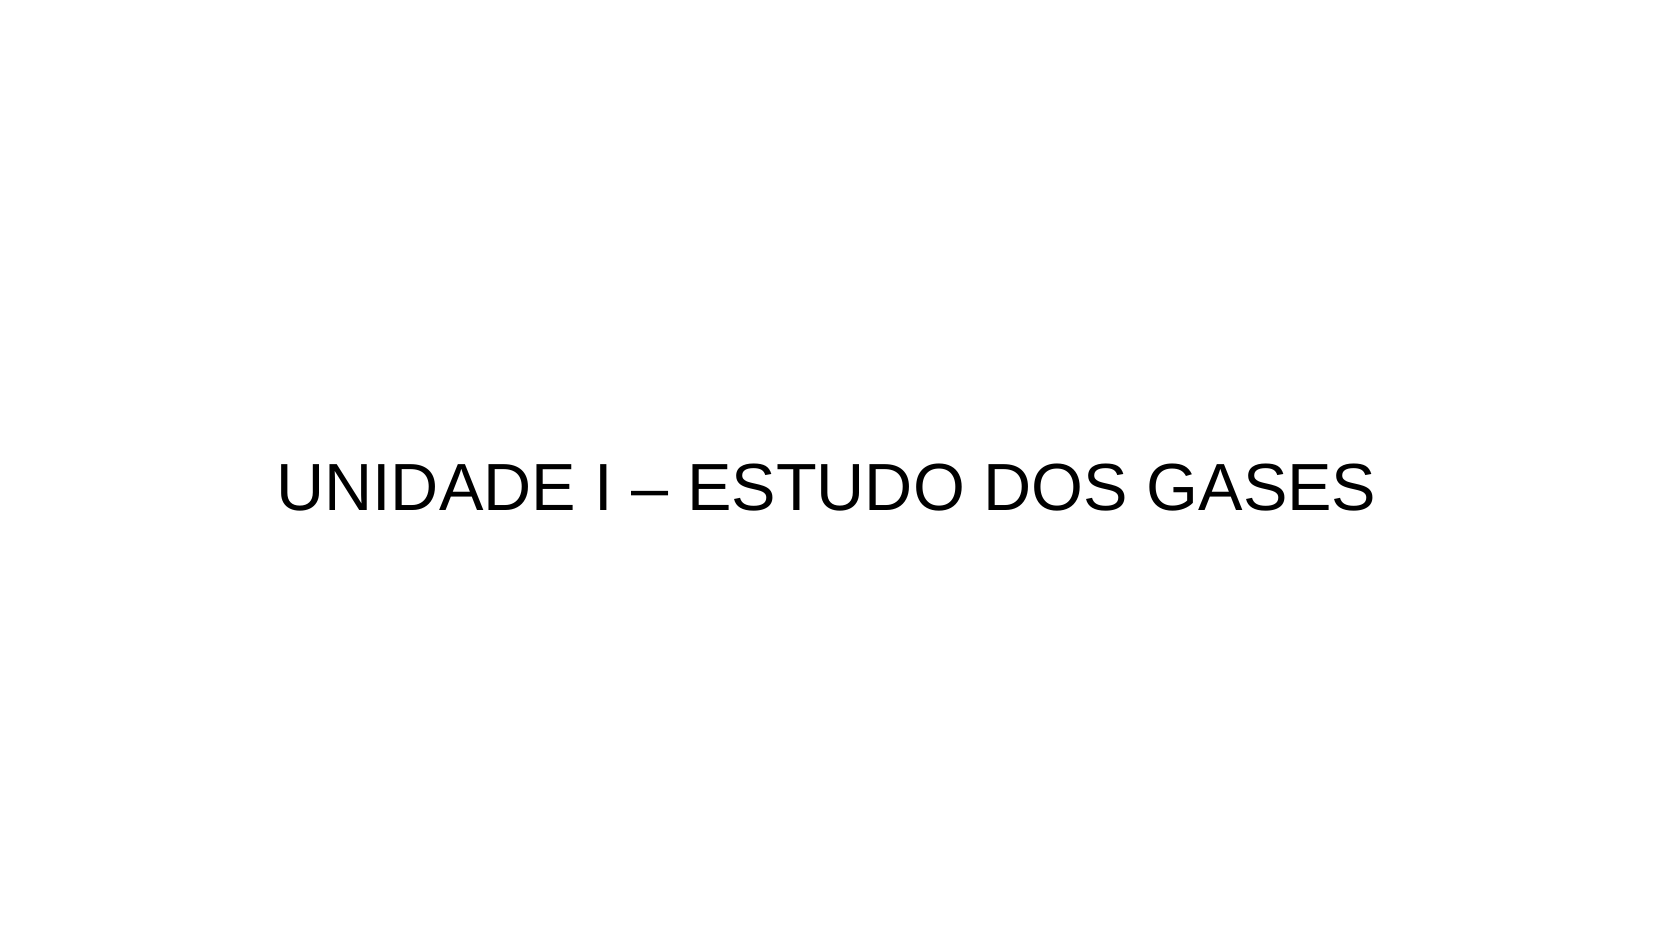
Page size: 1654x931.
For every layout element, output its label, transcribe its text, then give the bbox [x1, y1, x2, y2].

subtitle UNIDADE I – ESTUDO DOS GASES [82, 217, 1571, 758]
